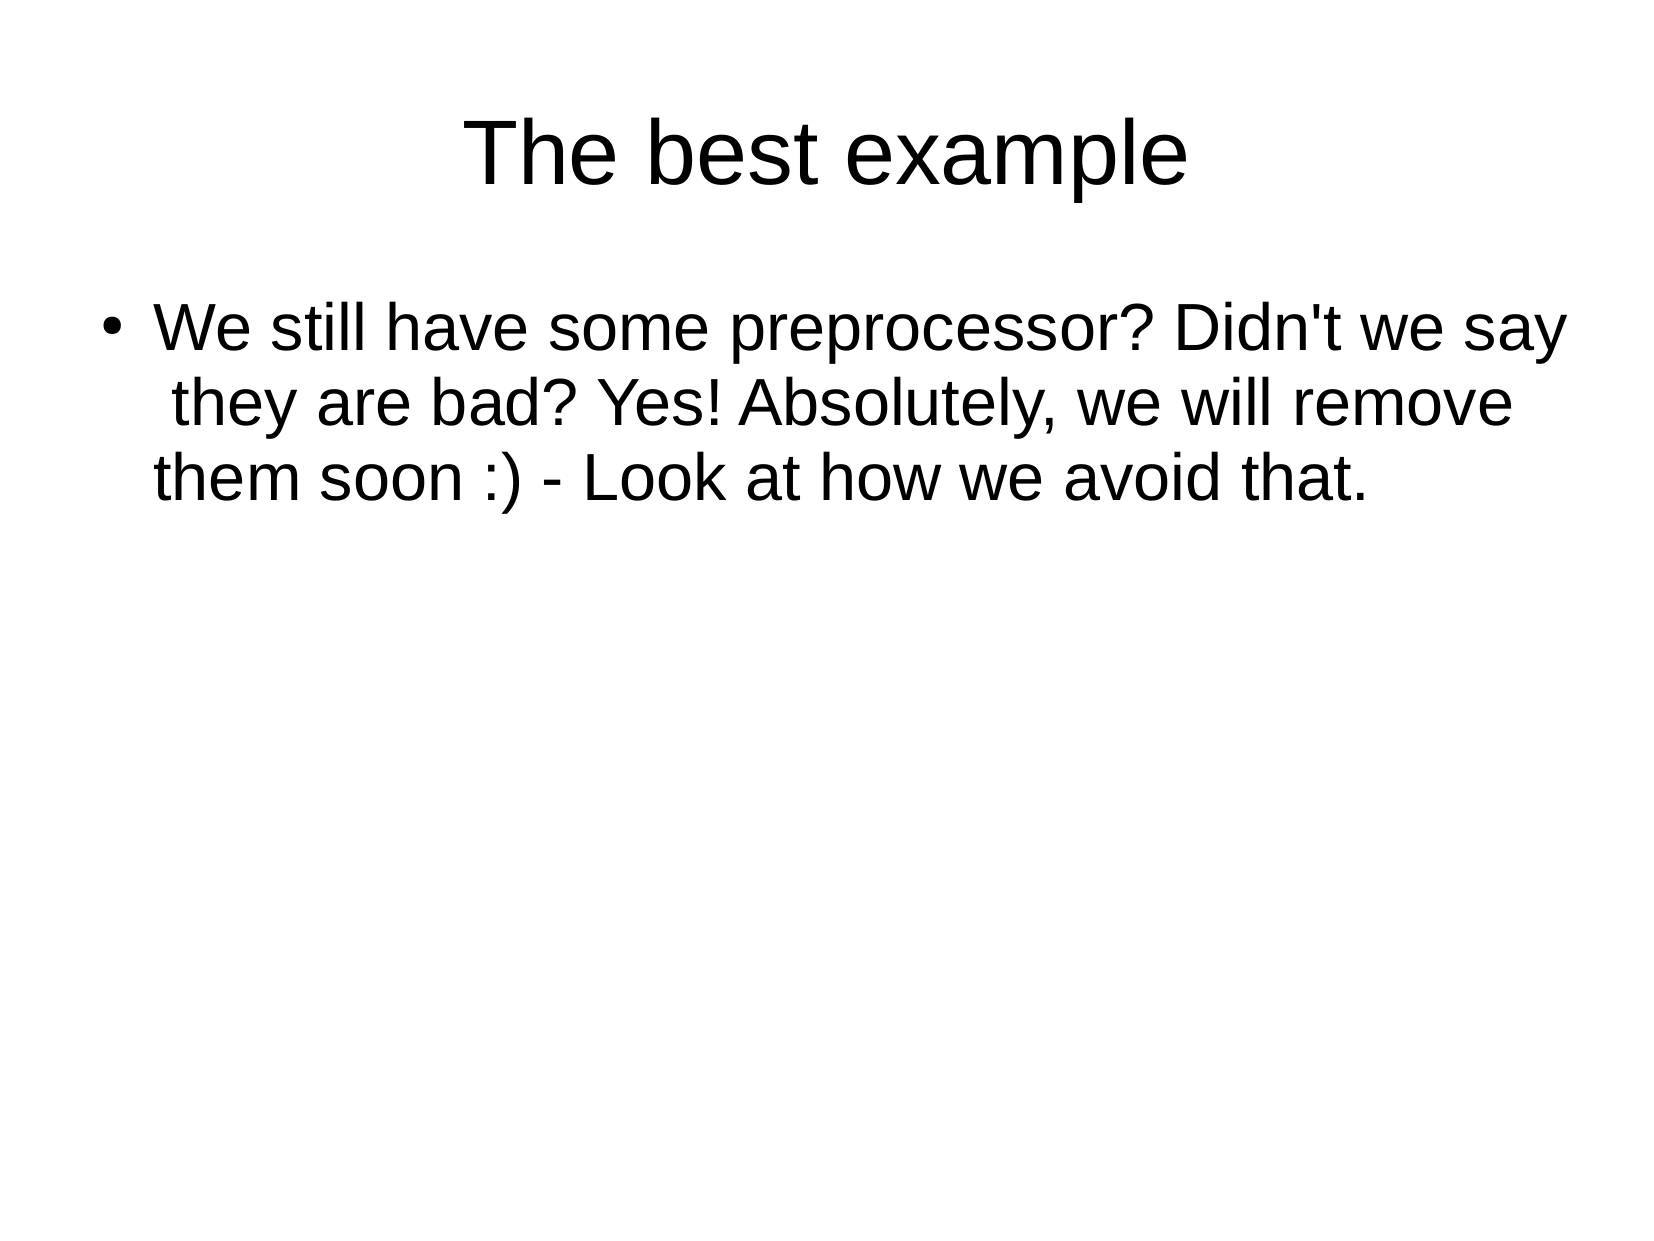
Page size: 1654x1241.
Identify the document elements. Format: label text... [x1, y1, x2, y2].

title The best example [82, 49, 1571, 257]
list We still have some preprocessor? Didn't we say they are bad? Yes! Absolutely, we will remove them soon :) - Look at how we avoid that. [82, 290, 1571, 1010]
